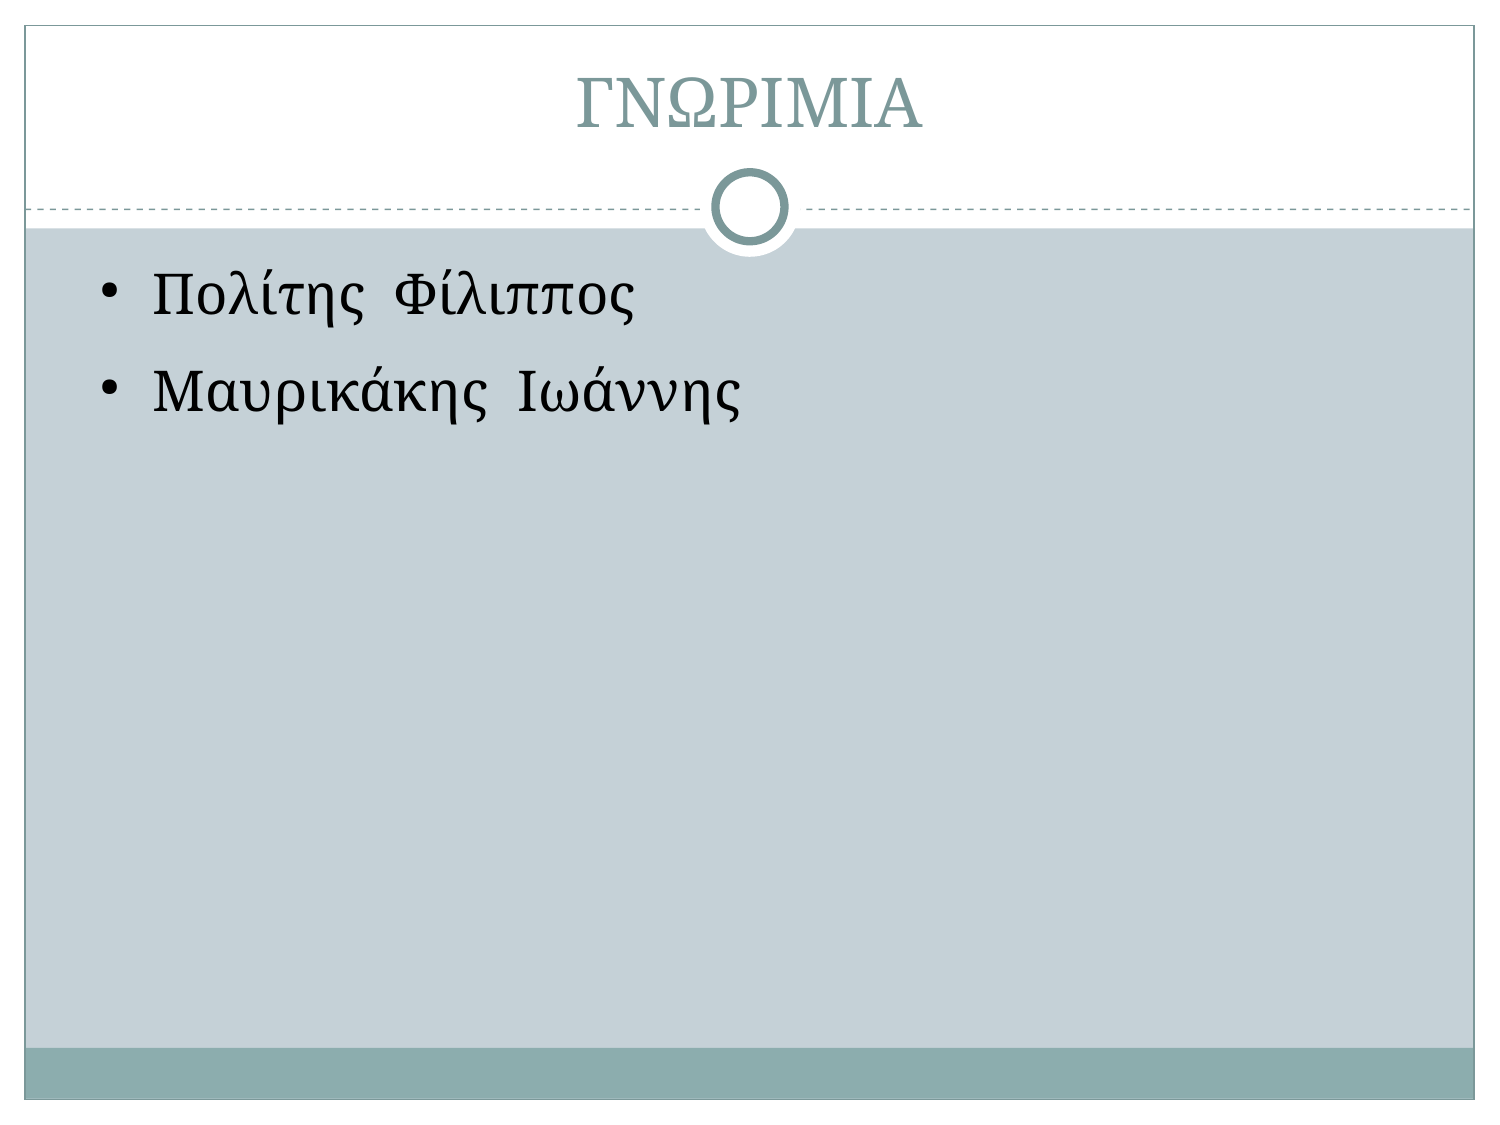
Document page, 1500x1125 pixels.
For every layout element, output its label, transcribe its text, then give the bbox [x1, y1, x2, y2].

title ΓΝΩΡΙΜΙΑ [49, 37, 1450, 162]
list Πολίτης Φίλιππος Μαυρικάκης Ιωάννης [49, 250, 1445, 1001]
